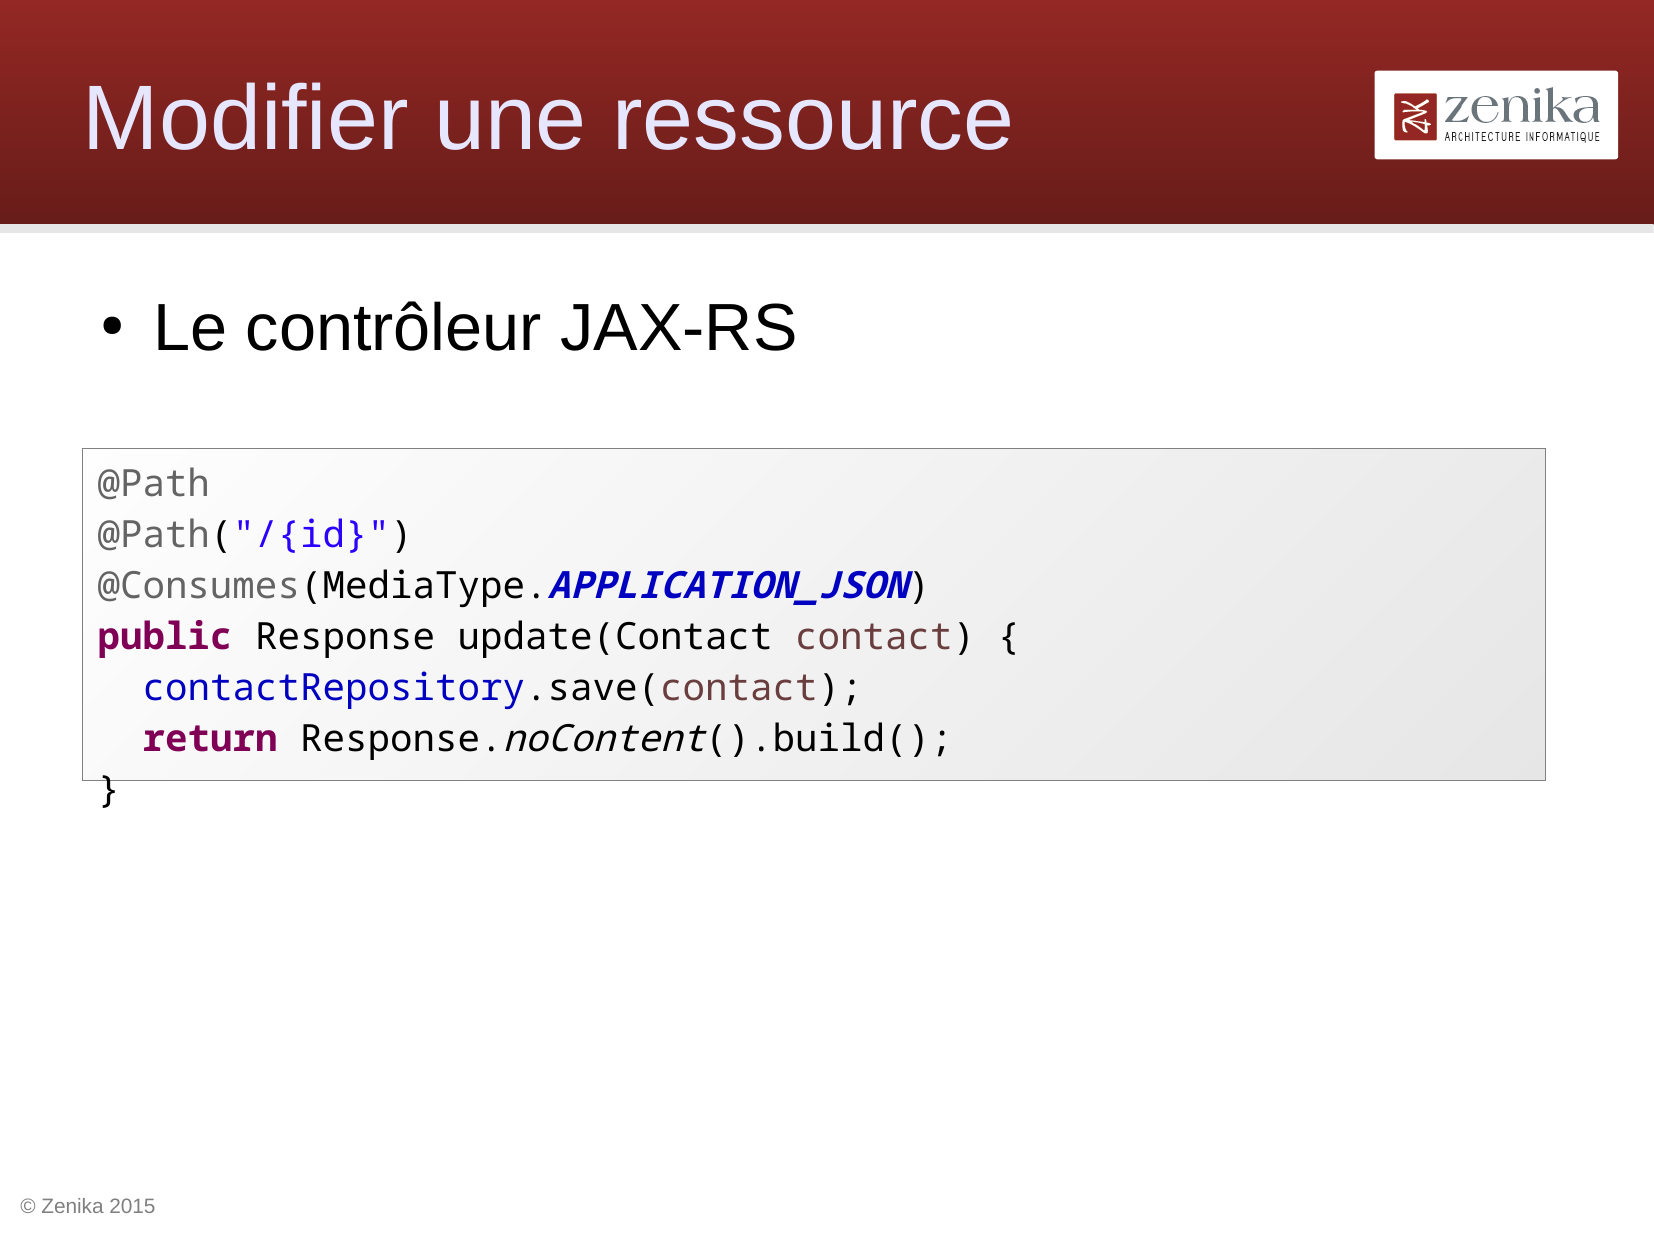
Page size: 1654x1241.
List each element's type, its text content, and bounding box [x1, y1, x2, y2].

list Le contrôleur JAX-RS [82, 290, 1538, 448]
list Le contrôleur JAX-RS [82, 781, 1538, 1010]
title Modifier une ressource [82, 13, 1571, 222]
picture [1571, 82, 1600, 149]
text_box @Path @Path("/{id}") @Consumes(MediaType.APPLICATION_JSON) public Response update(Contact contact) { contactRepository.save(contact); return Response.noContent().build(); } [82, 448, 1546, 781]
